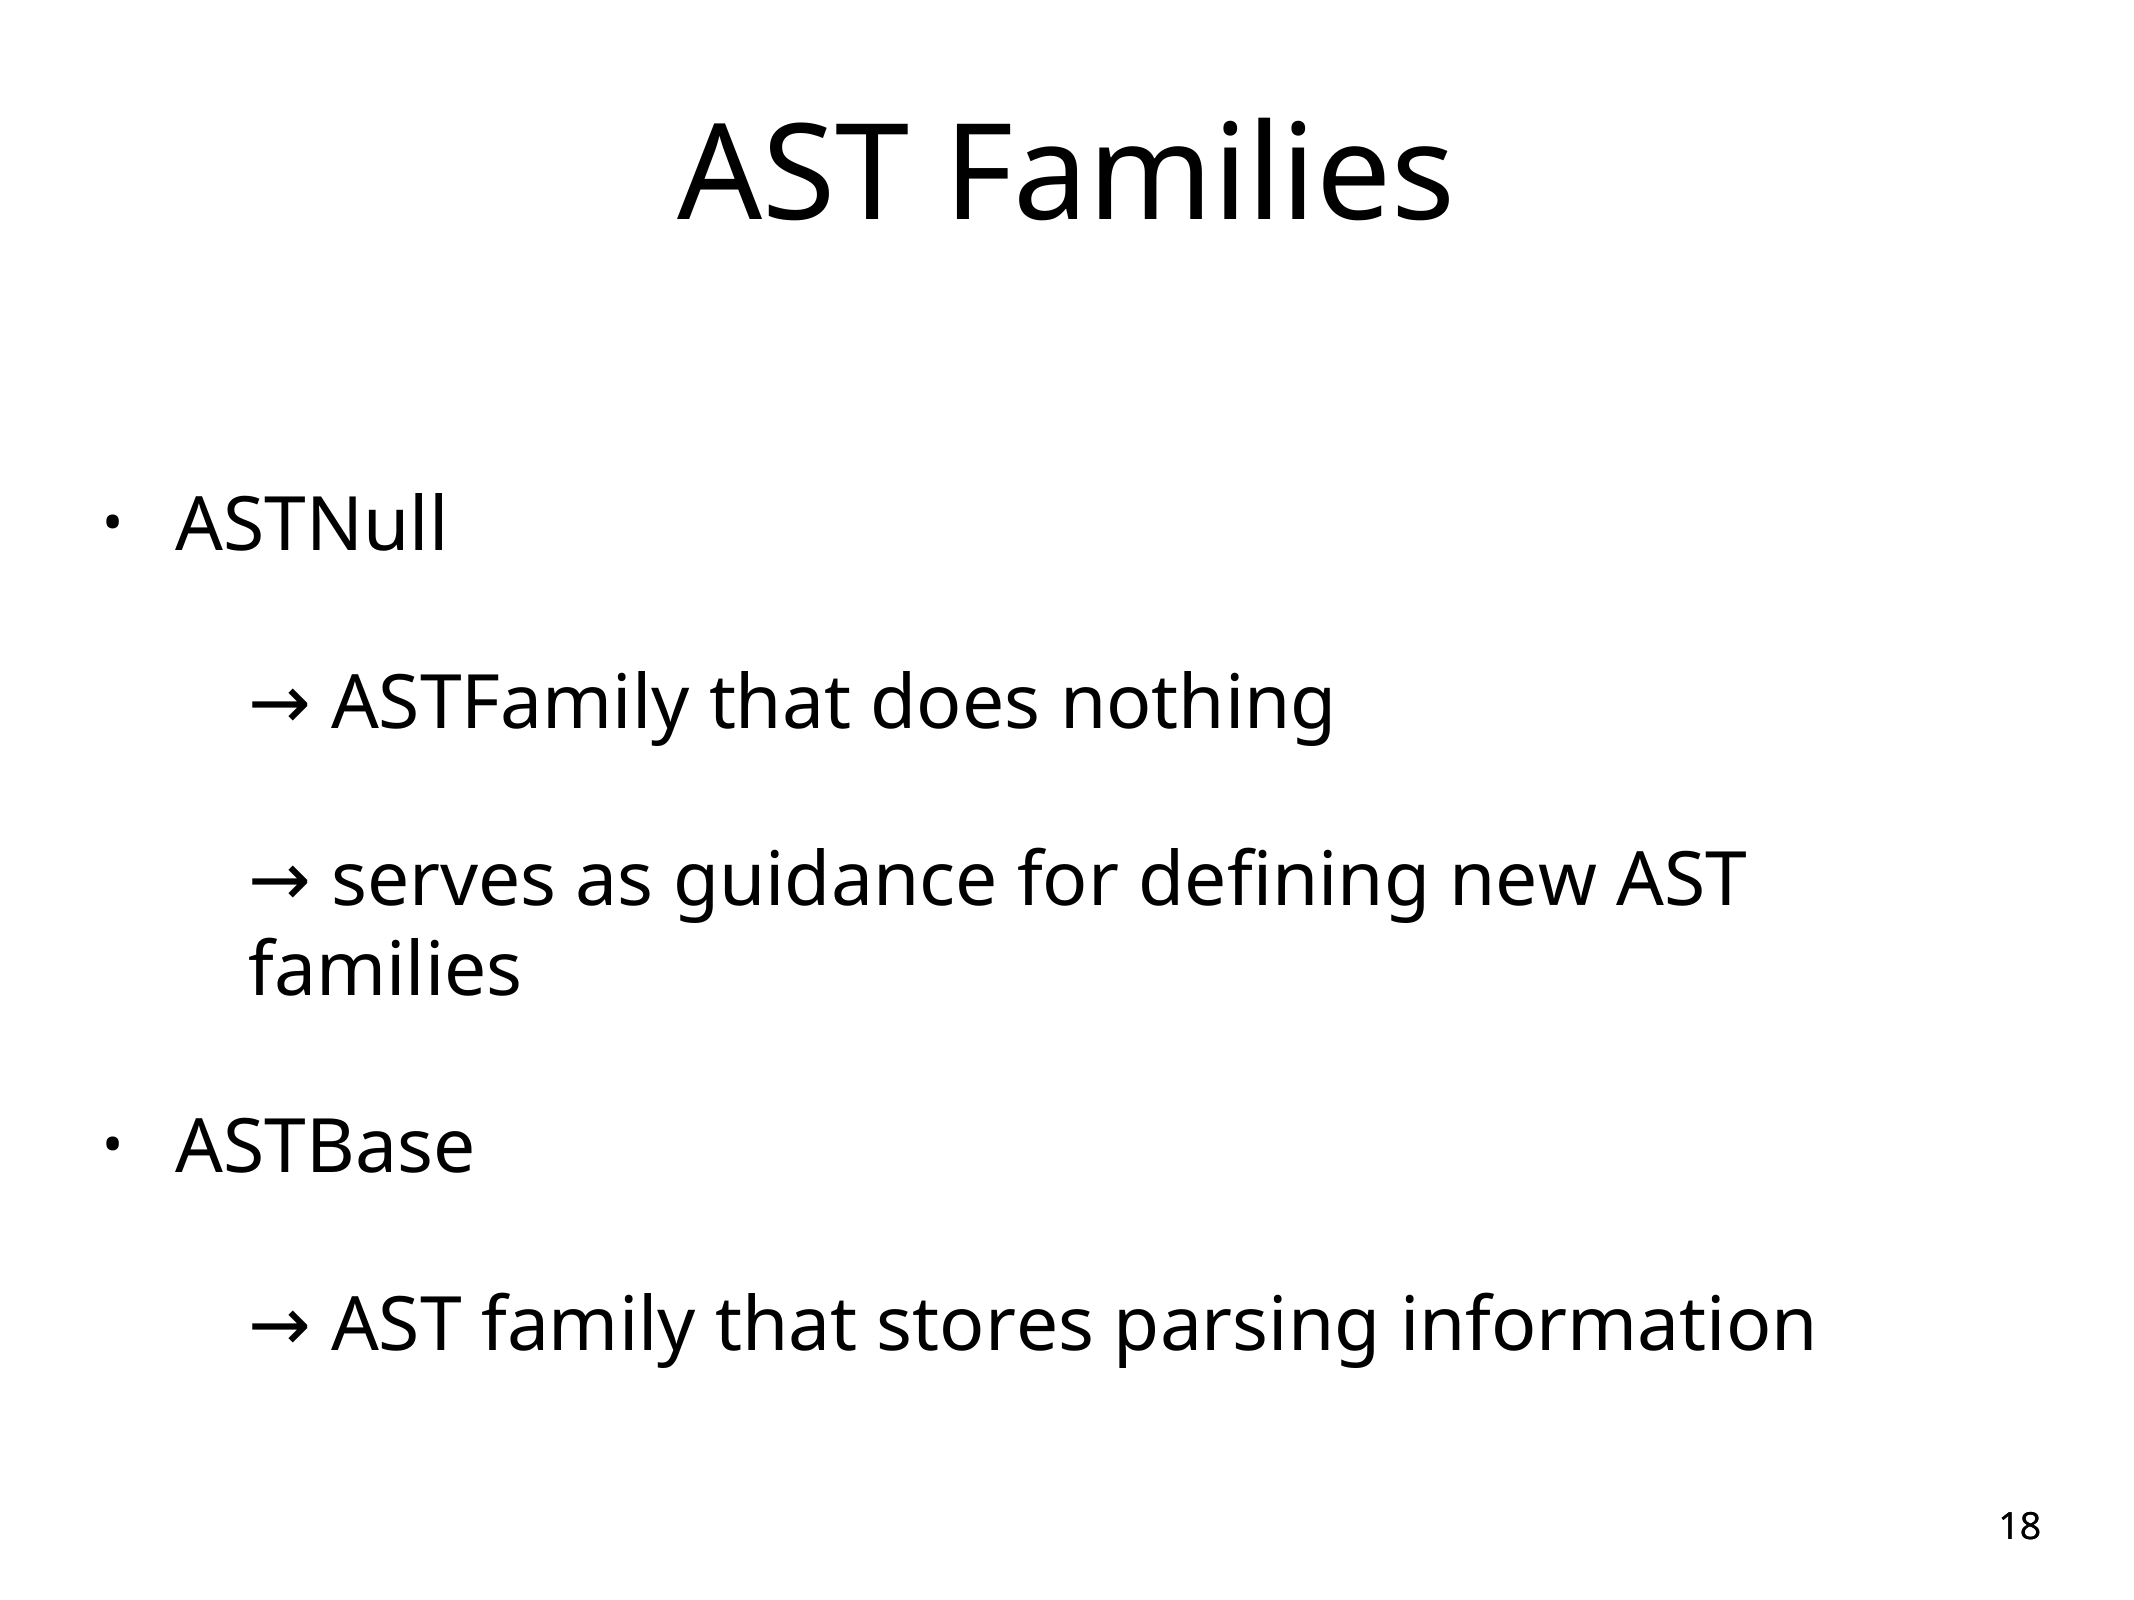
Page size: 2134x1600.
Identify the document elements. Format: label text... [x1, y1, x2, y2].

text_box <number> [1985, 1493, 2055, 1557]
title AST Families [156, 72, 1978, 261]
list ASTNull → ASTFamily that does nothing → serves as guidance for defining new AST families ASTBase → AST family that stores parsing information [94, 332, 2039, 1509]
